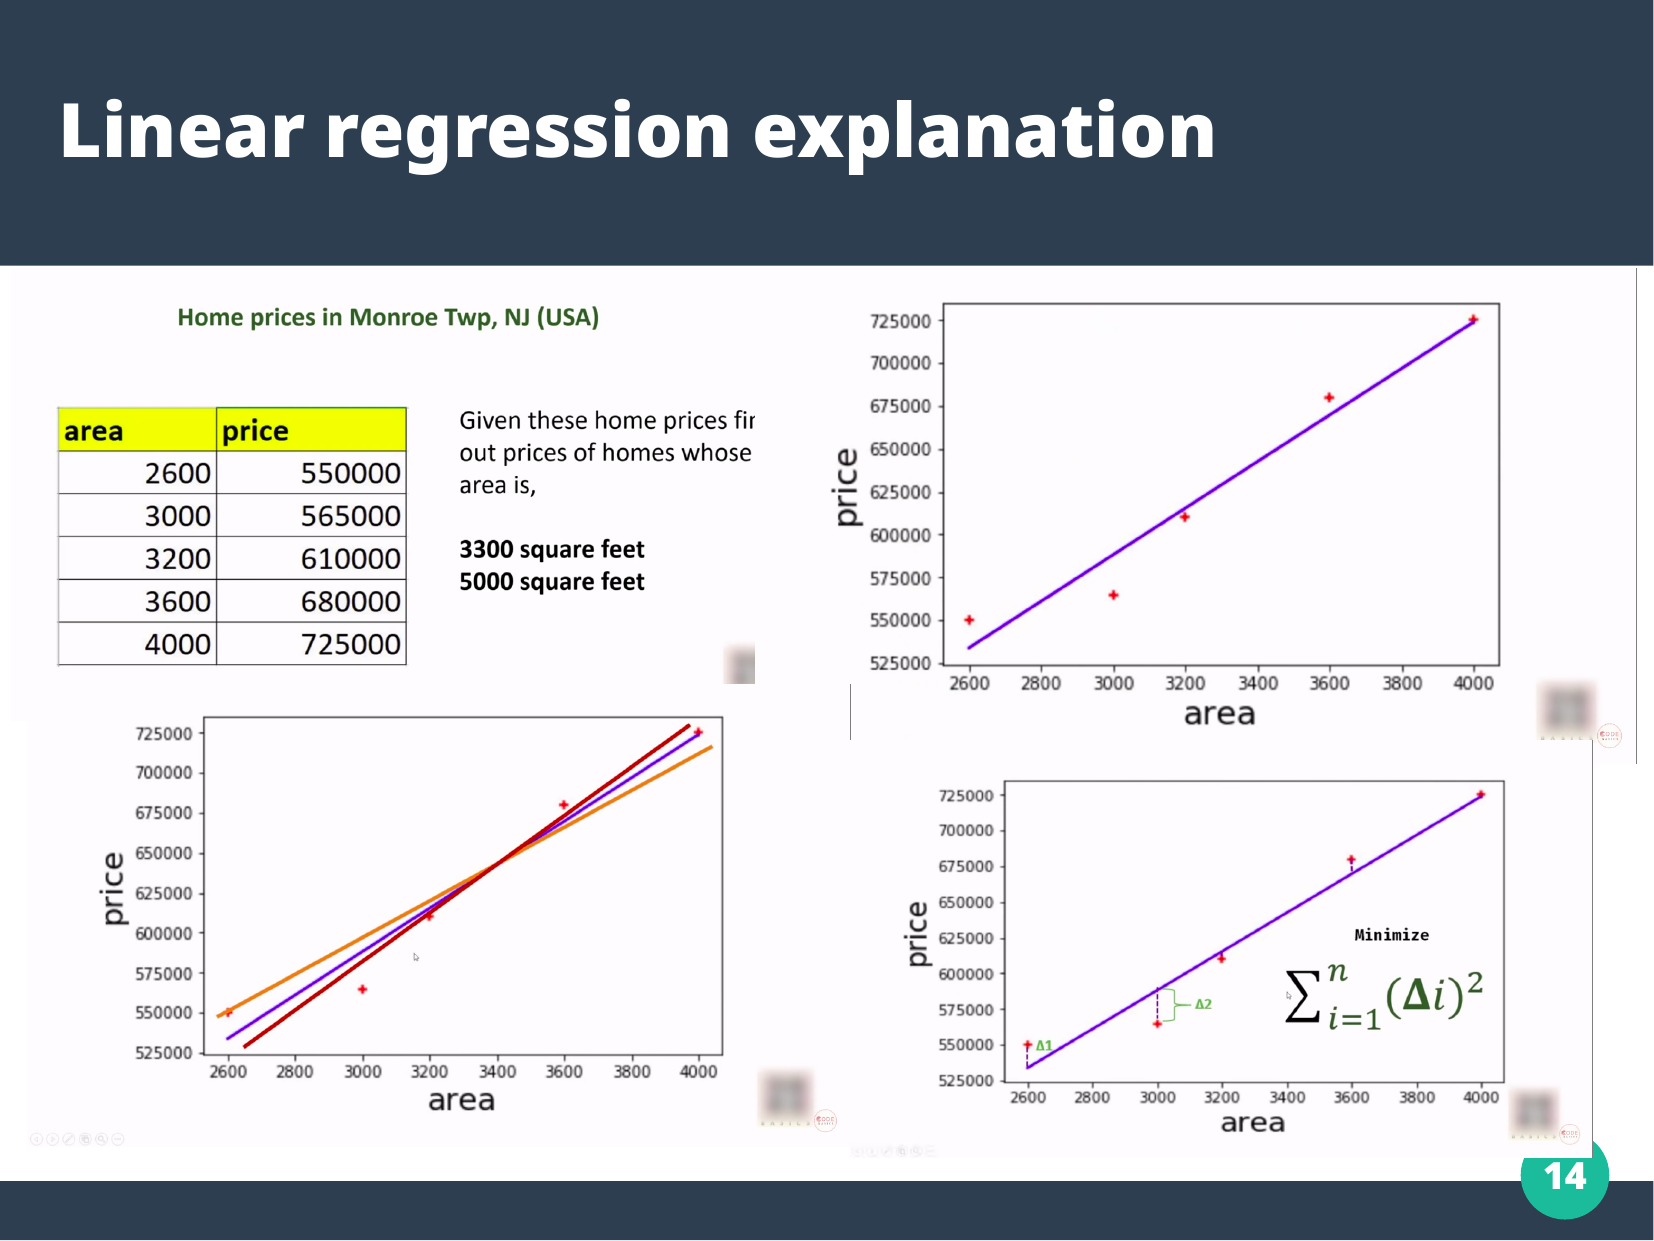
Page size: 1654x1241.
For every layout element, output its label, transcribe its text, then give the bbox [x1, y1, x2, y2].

picture [11, 268, 1637, 1158]
title Linear regression explanation [59, 49, 1595, 207]
